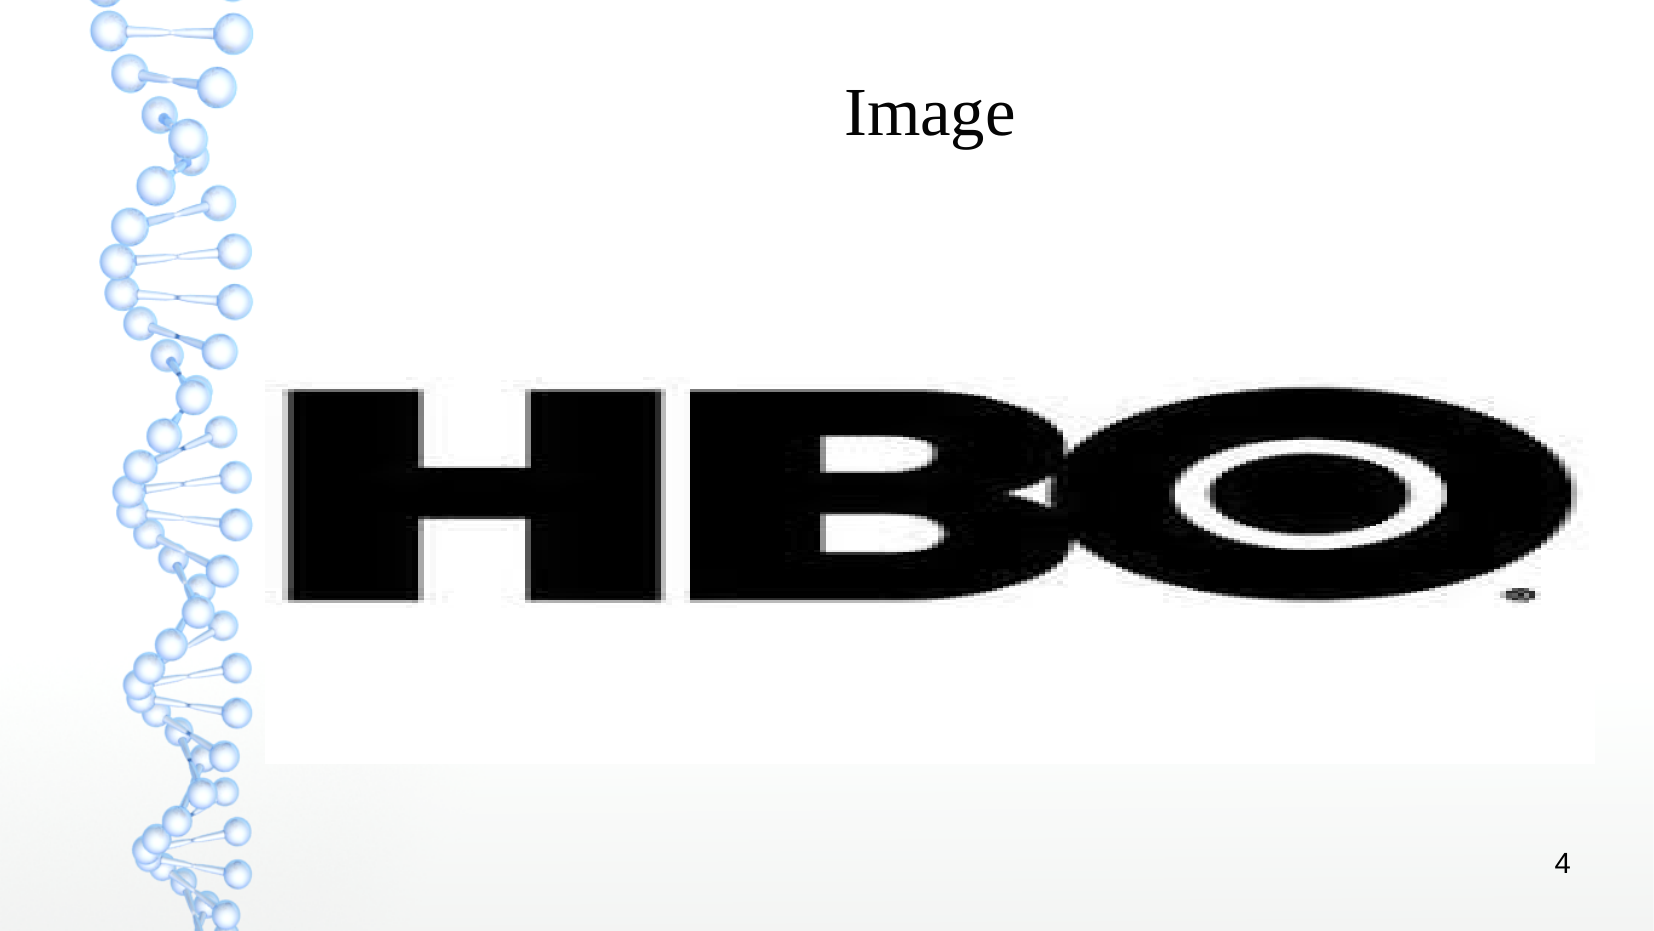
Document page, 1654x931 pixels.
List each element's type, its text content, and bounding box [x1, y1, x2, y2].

picture [0, 0, 1654, 931]
title Image [265, 35, 1595, 189]
